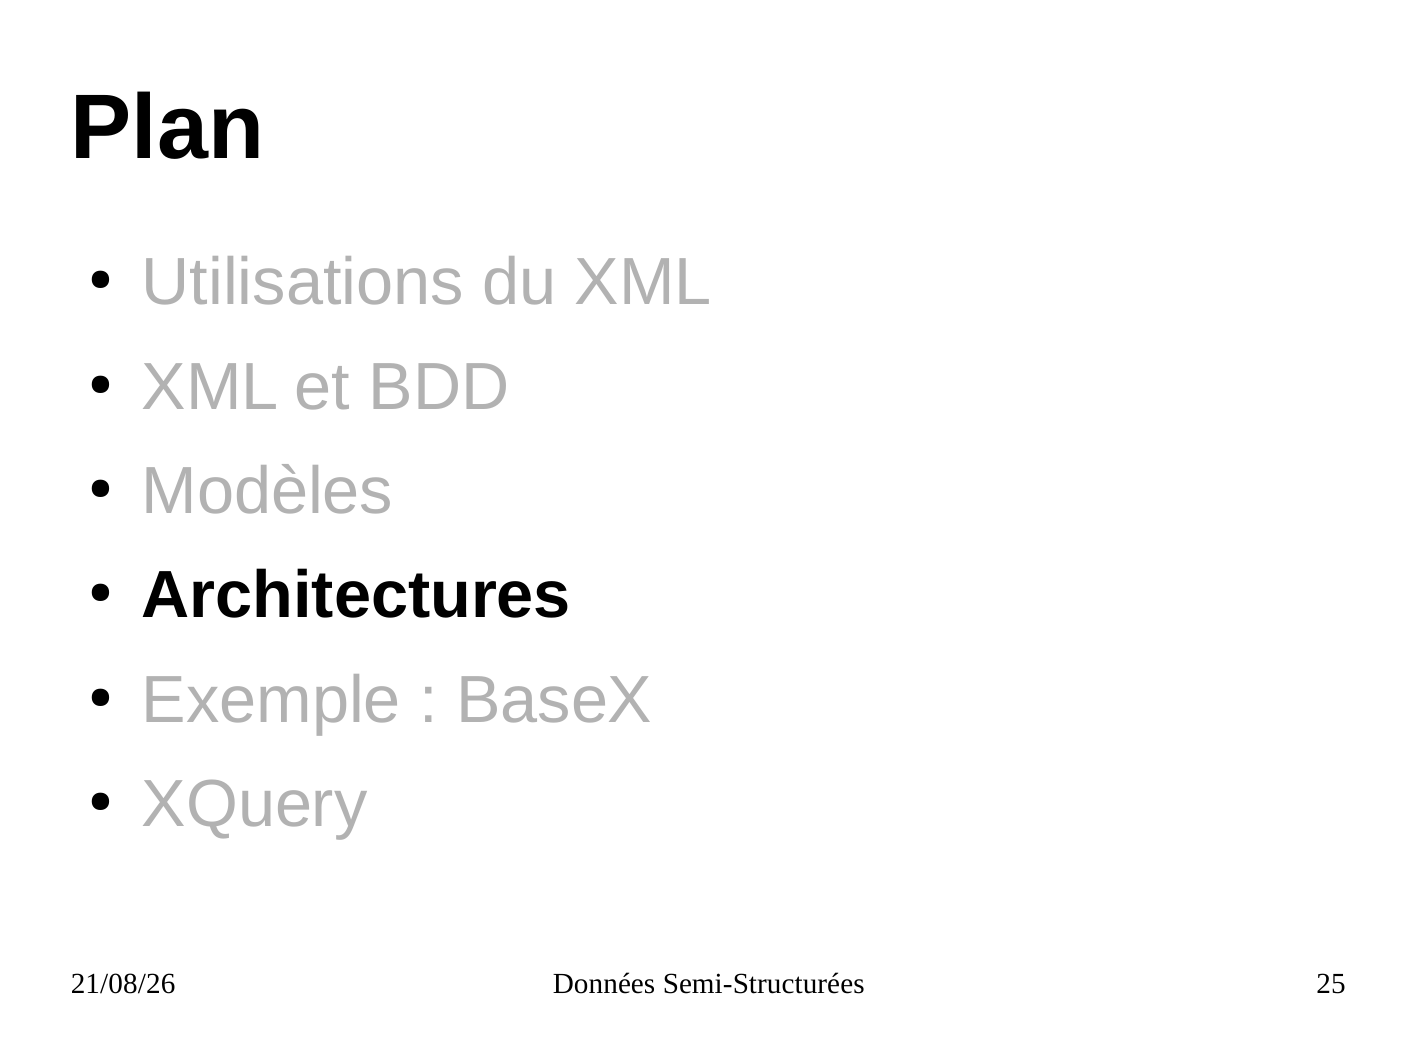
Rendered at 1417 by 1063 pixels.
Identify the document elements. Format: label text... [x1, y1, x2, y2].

list Utilisations du XML XML et BDD Modèles Architectures Exemple : BaseX XQuery [70, 244, 1346, 925]
title Plan [70, 42, 1346, 212]
